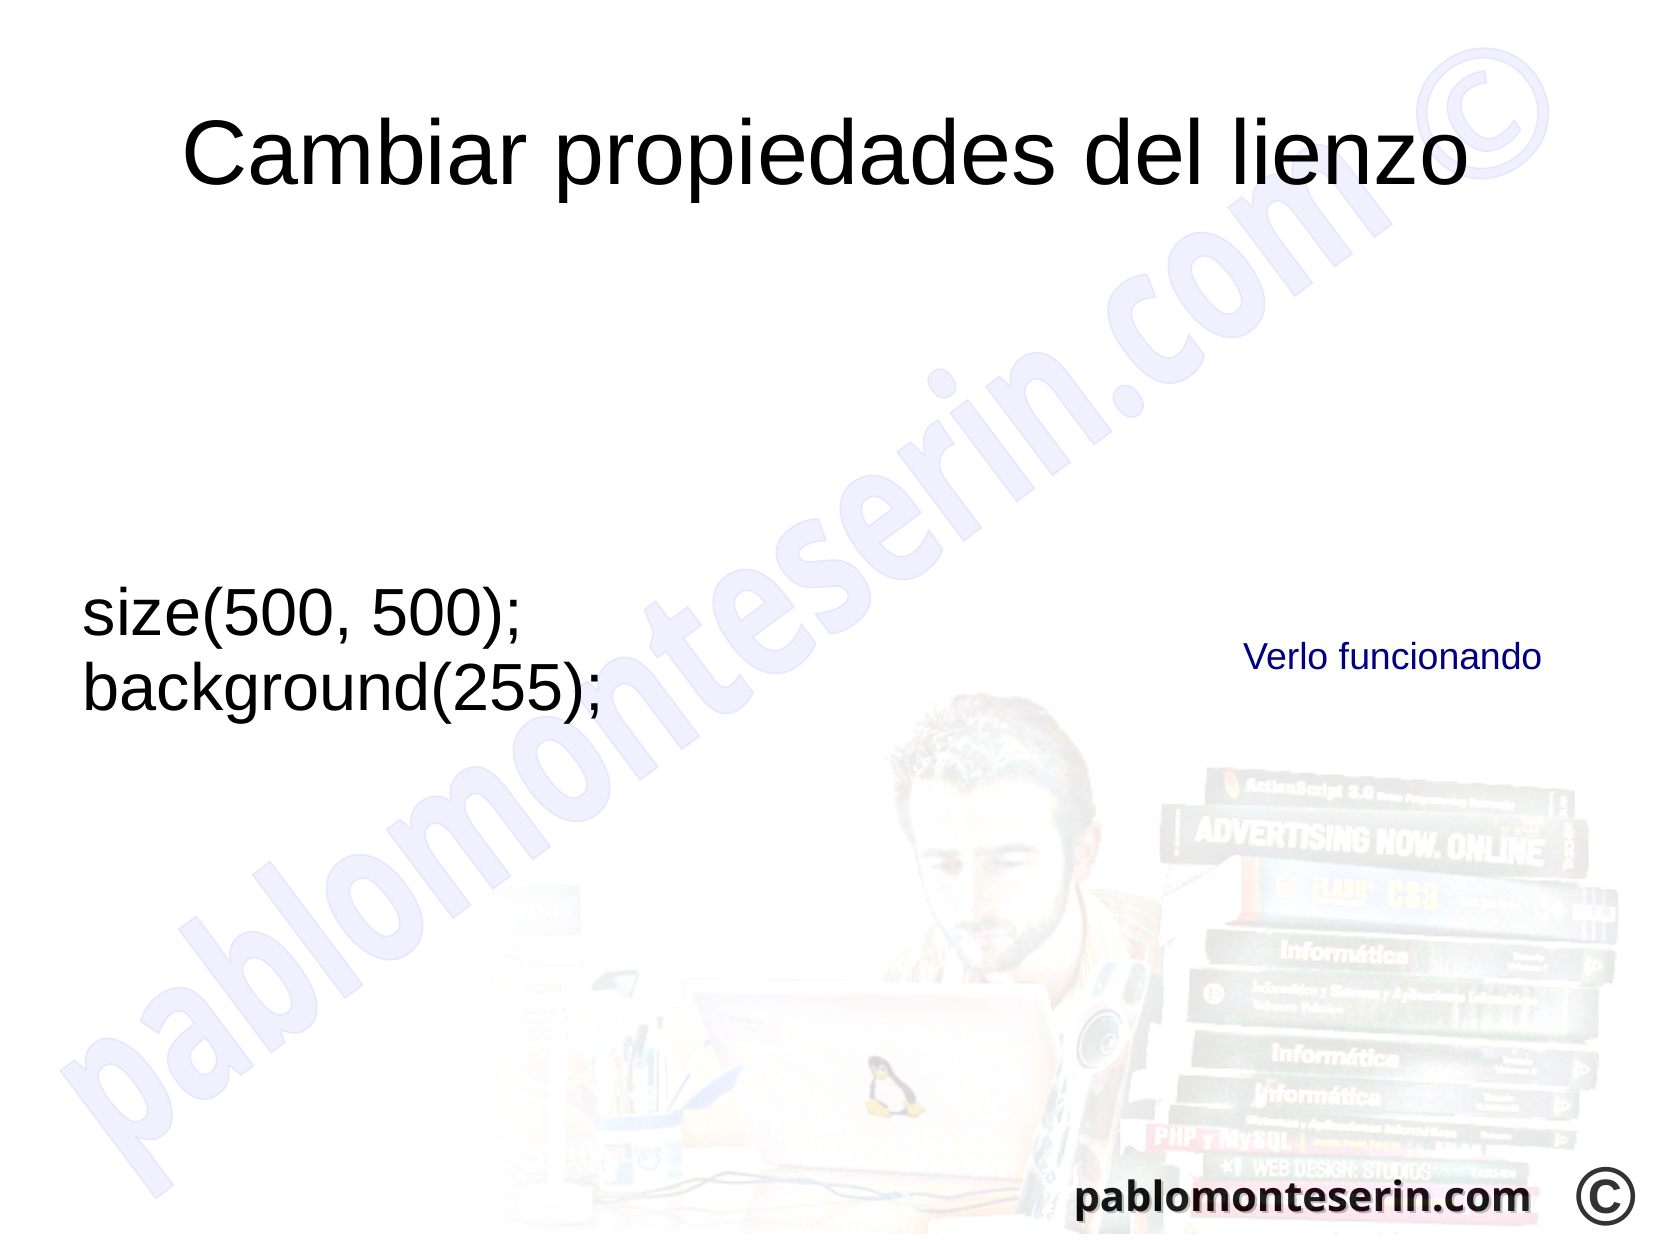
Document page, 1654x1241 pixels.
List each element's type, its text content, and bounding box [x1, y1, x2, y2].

subtitle size(500, 500); background(255); [82, 290, 1571, 1010]
title Cambiar propiedades del lienzo [82, 49, 1571, 257]
picture [468, 674, 1654, 1234]
text_box Verlo funcionando [1228, 628, 1557, 686]
